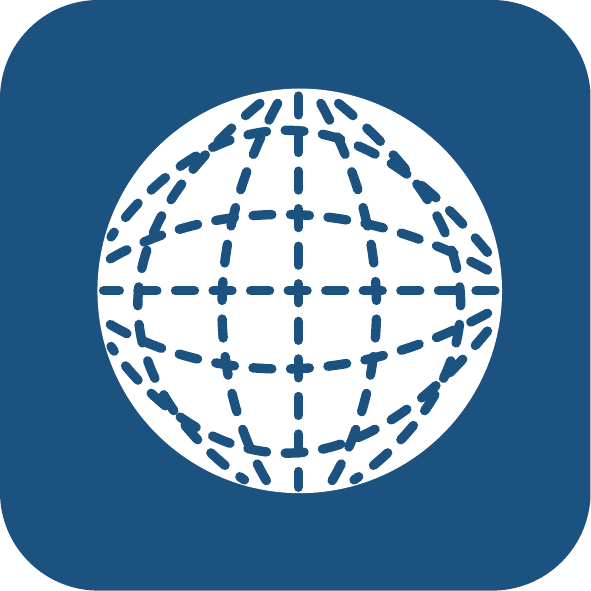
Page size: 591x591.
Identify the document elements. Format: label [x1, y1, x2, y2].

text_box [0, 0, 591, 591]
